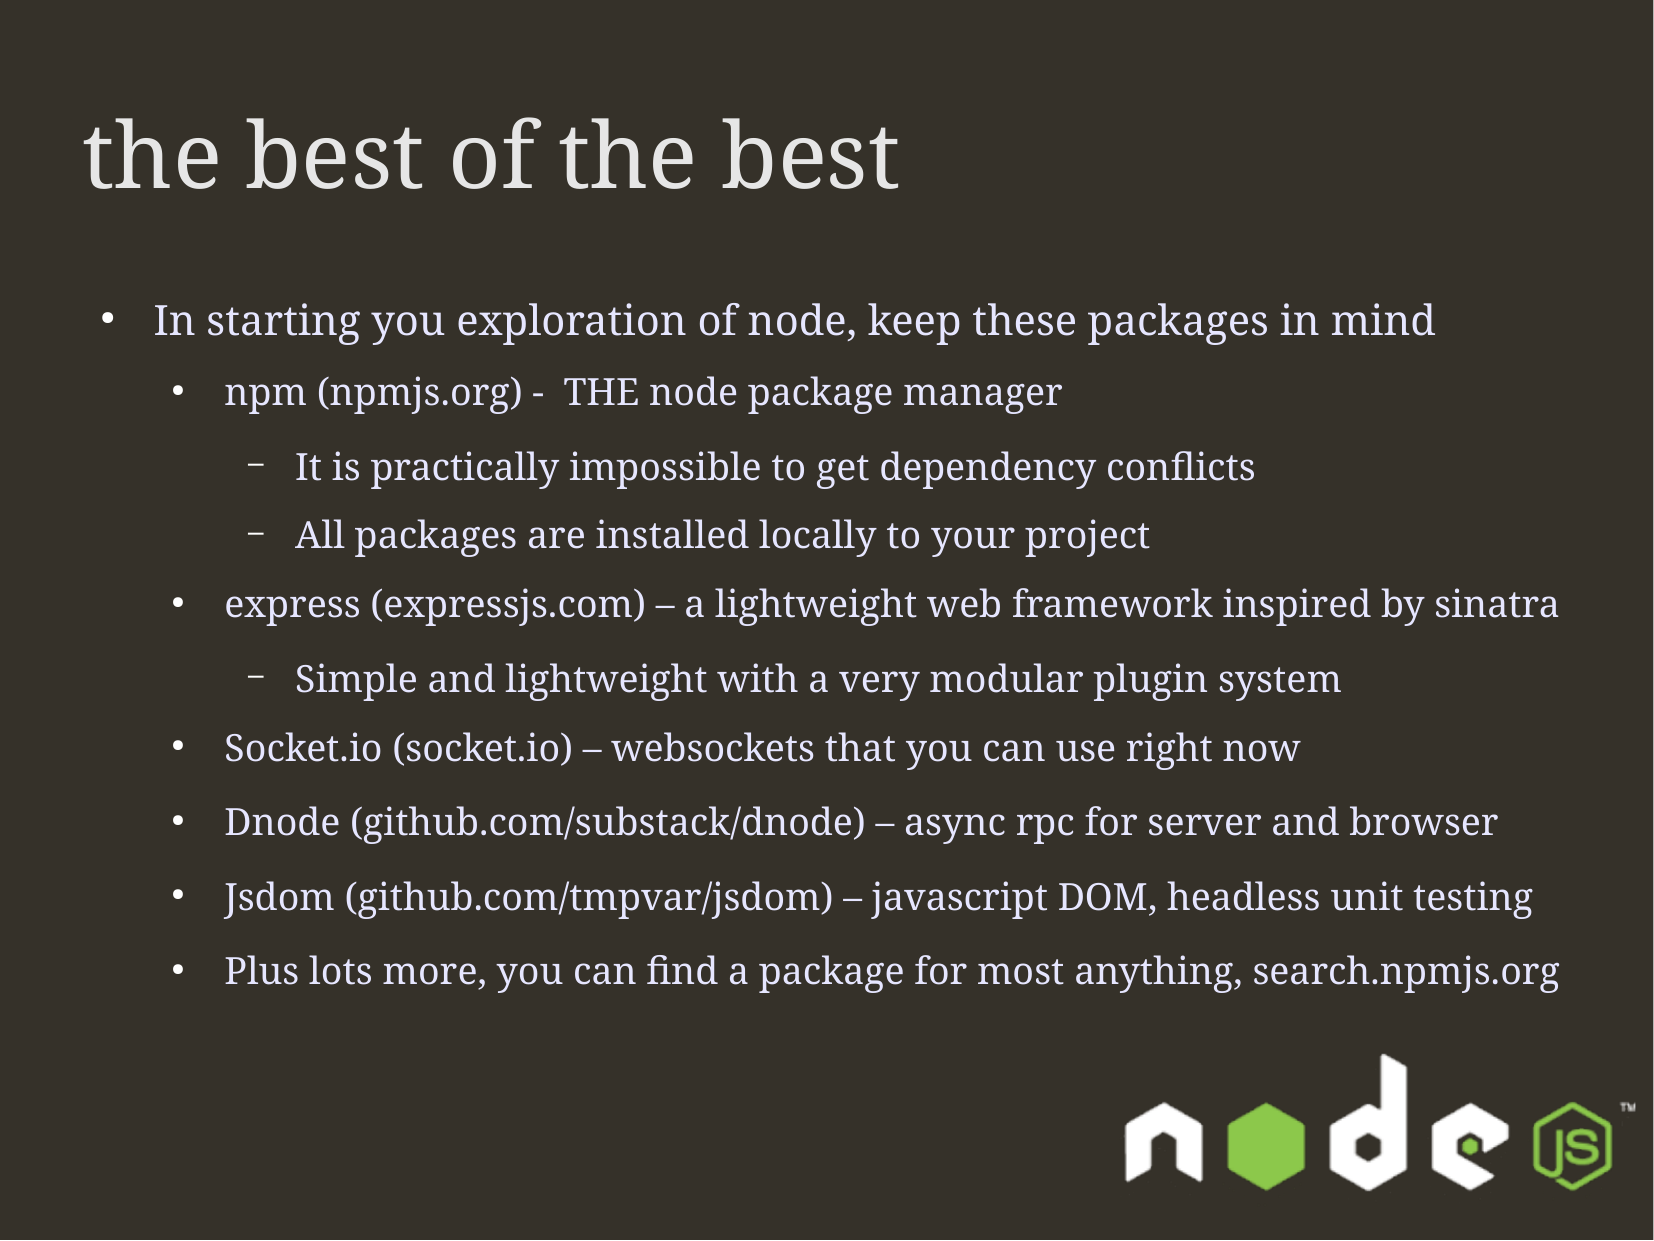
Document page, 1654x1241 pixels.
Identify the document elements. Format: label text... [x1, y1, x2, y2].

list In starting you exploration of node, keep these packages in mind npm (npmjs.org) - THE node package manager It is practically impossible to get dependency conflicts All packages are installed locally to your project express (expressjs.com) – a lightweight web framework inspired by sinatra Simple and lightweight with a very modular plugin system Socket.io (socket.io) – websockets that you can use right now Dnode (github.com/substack/dnode) – async rpc for server and browser Jsdom (github.com/tmpvar/jsdom) – javascript DOM, headless unit testing Plus lots more, you can find a package for most anything, search.npmjs.org [82, 290, 1571, 1109]
picture [1108, 1006, 1651, 1238]
title the best of the best [82, 49, 1571, 257]
